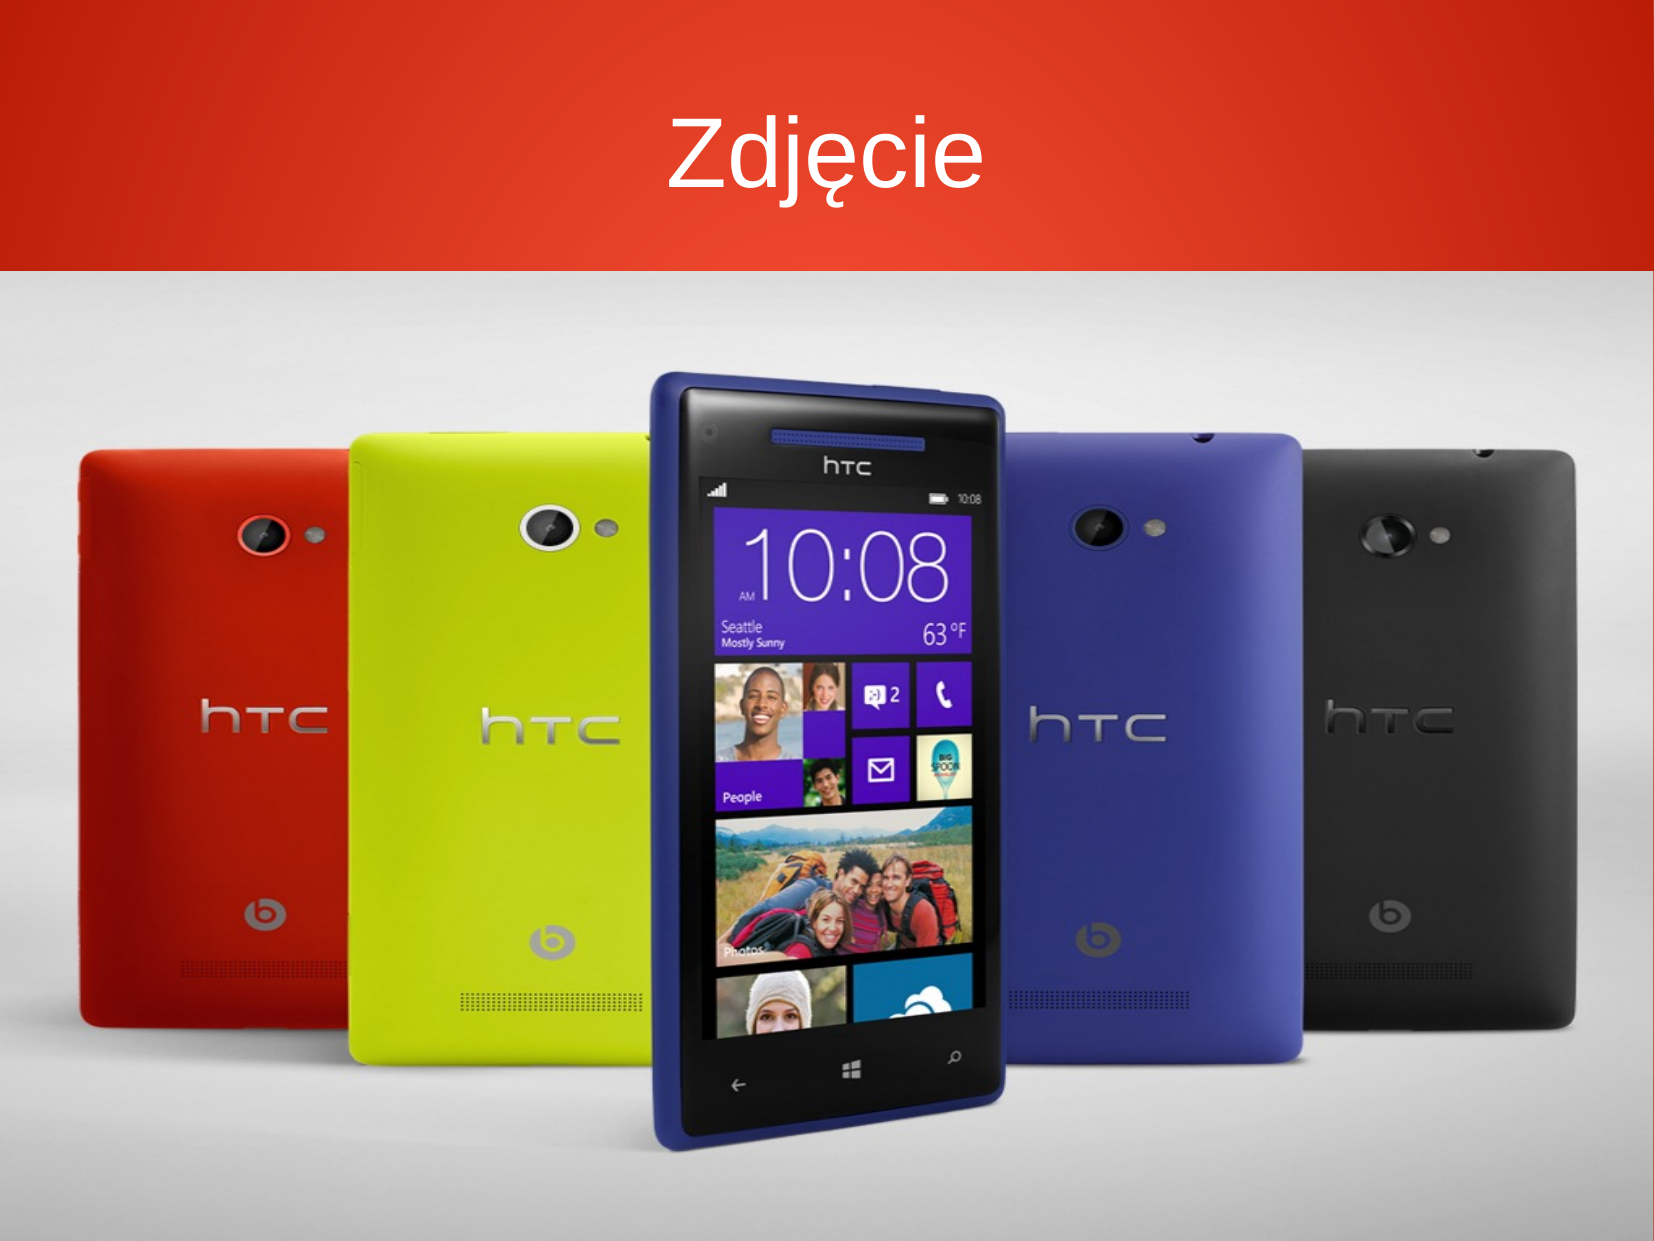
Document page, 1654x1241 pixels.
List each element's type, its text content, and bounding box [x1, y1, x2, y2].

title Zdjęcie [82, 49, 1571, 257]
picture [0, 271, 1654, 1241]
